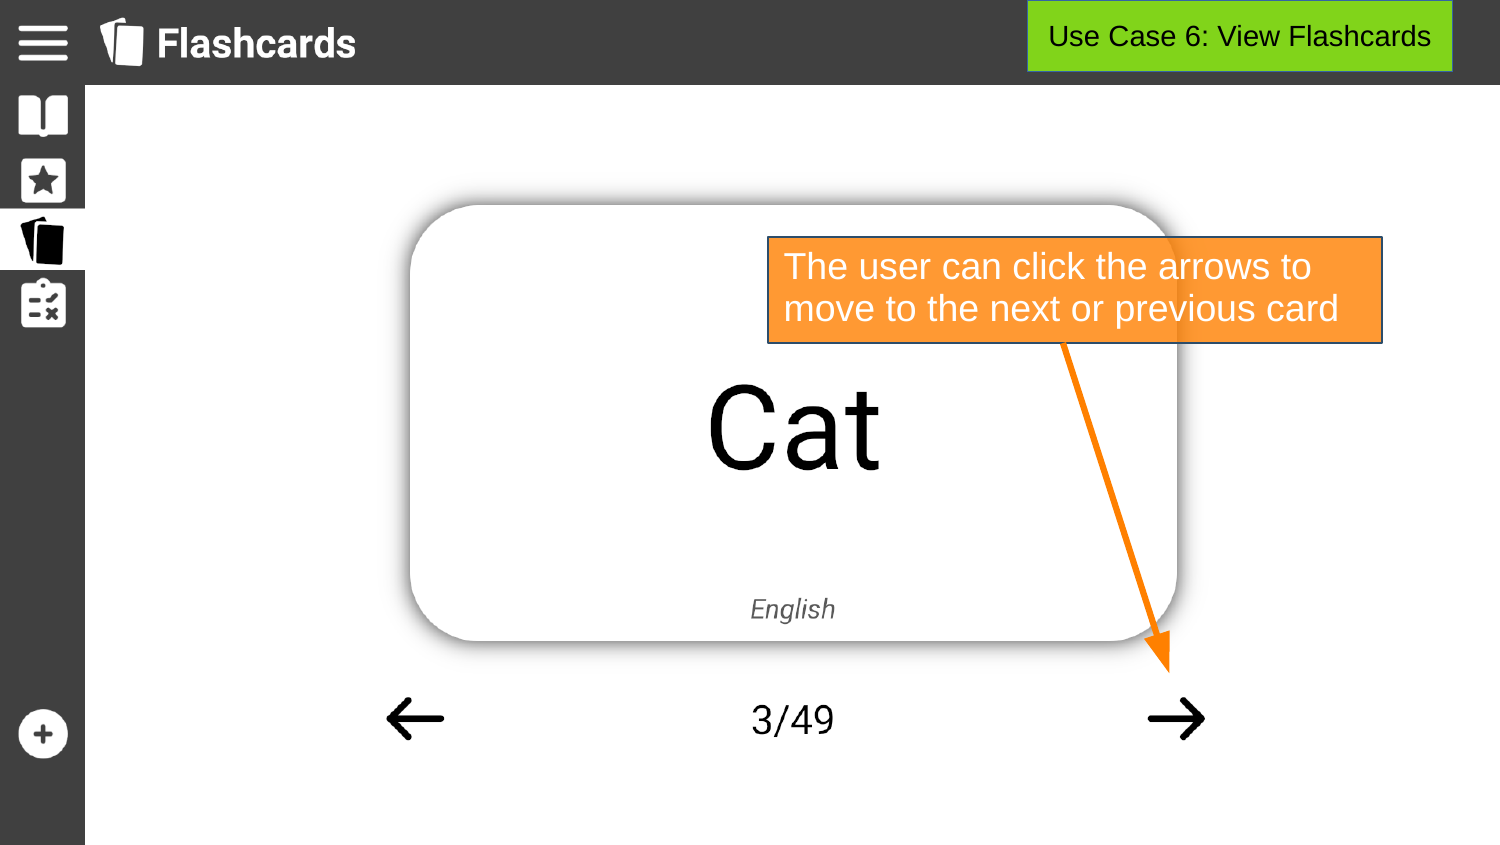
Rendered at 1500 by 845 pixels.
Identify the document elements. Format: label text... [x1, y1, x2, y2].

text_box The user can click the arrows to move to the next or previous card [767, 236, 1382, 344]
picture [0, 0, 1500, 845]
text_box Use Case 6: View Flashcards [1027, 0, 1453, 72]
